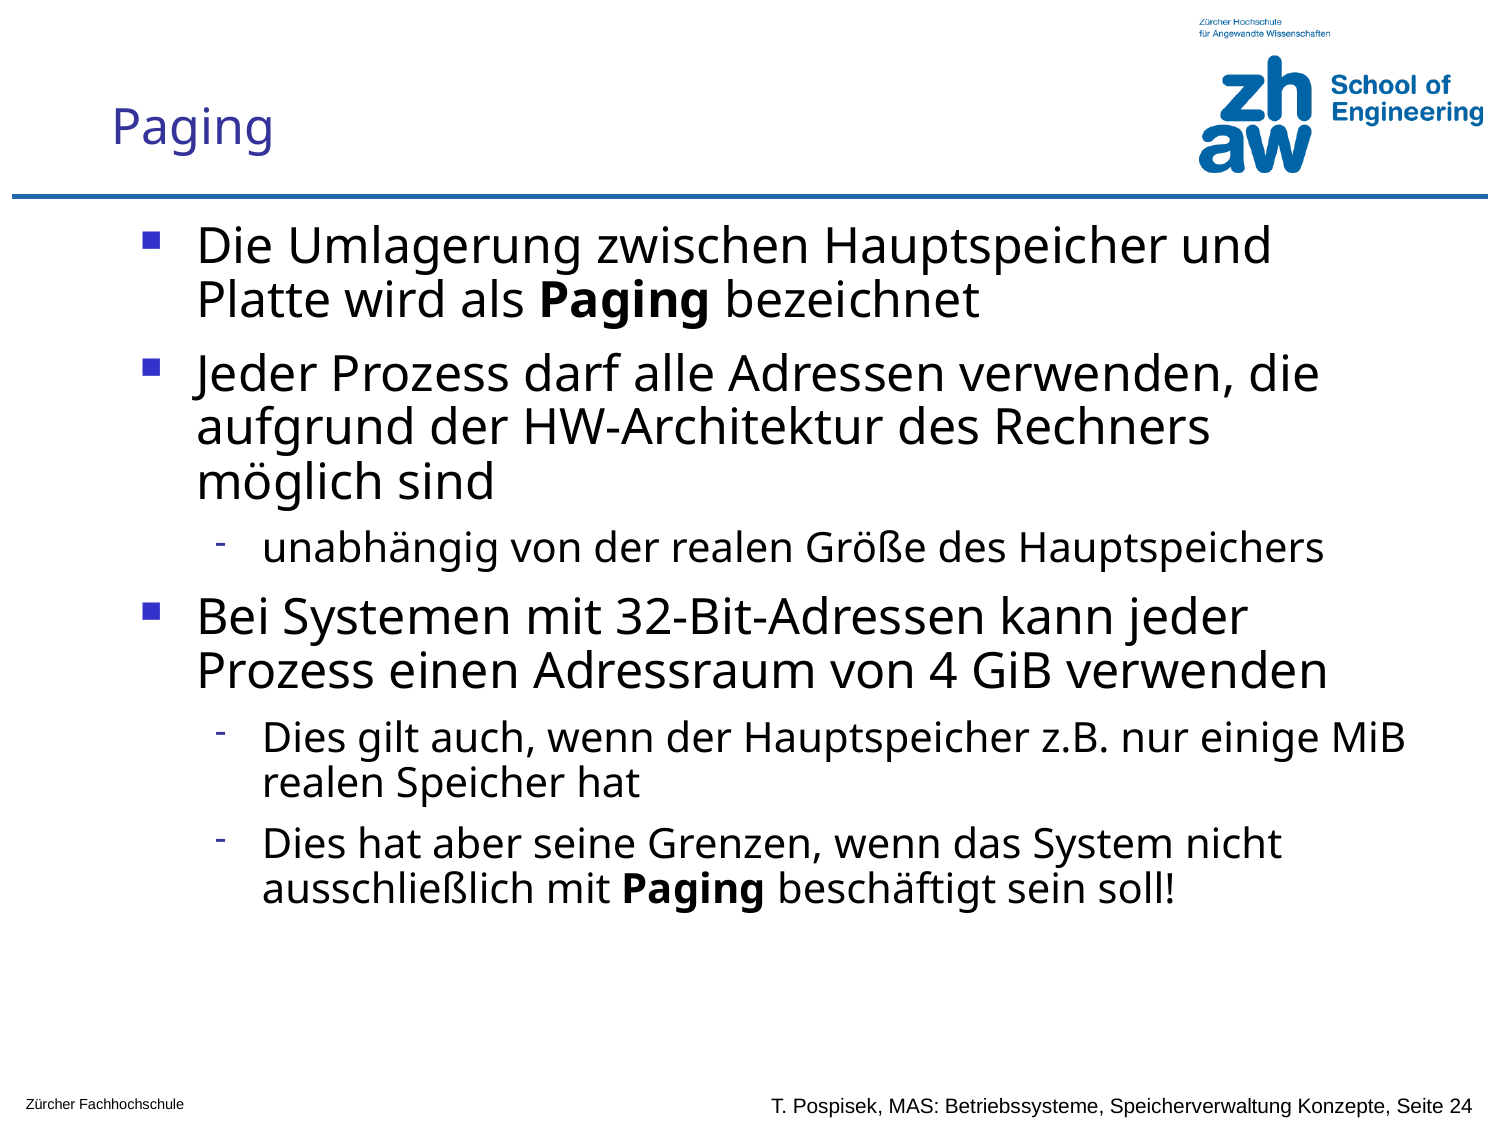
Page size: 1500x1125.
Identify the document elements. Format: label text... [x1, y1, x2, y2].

picture [1199, 19, 1483, 173]
list Die Umlagerung zwischen Hauptspeicher und Platte wird als Paging bezeichnet Jeder Prozess darf alle Adressen verwenden, die aufgrund der HW-Architektur des Rechners möglich sind unabhängig von der realen Größe des Hauptspeichers Bei Systemen mit 32-Bit-Adressen kann jeder Prozess einen Adressraum von 4 GiB verwenden Dies gilt auch, wenn der Hauptspeicher z.B. nur einige MiB realen Speicher hat Dies hat aber seine Grenzen, wenn das System nicht ausschließlich mit Paging beschäftigt sein soll! [125, 212, 1425, 988]
title Paging [96, 50, 1375, 163]
